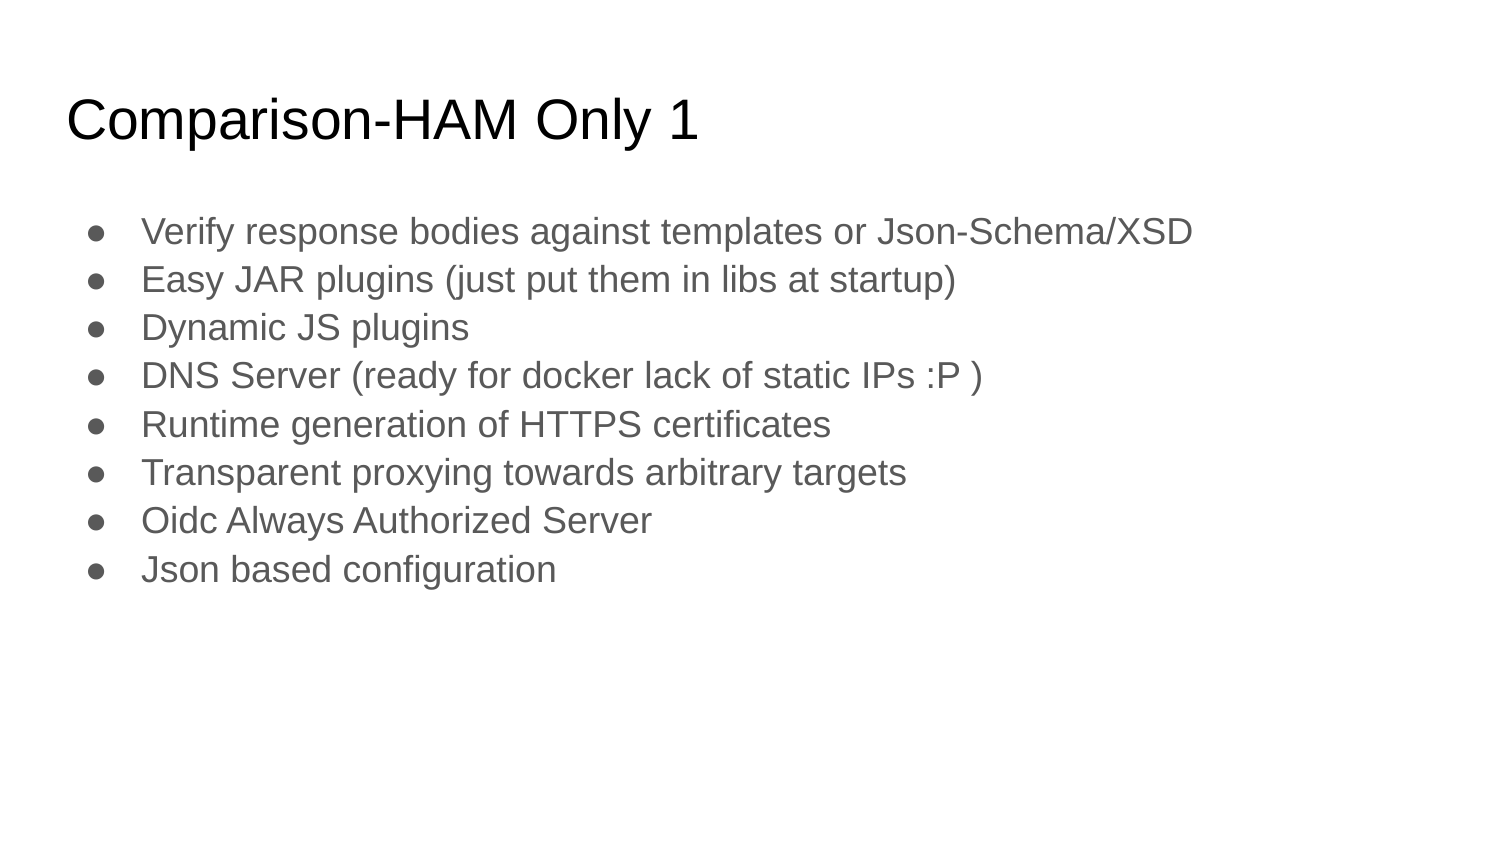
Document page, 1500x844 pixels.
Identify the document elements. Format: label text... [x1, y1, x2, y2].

title Comparison-HAM Only 1 [51, 72, 1449, 167]
list Verify response bodies against templates or Json-Schema/XSD Easy JAR plugins (just put them in libs at startup) Dynamic JS plugins DNS Server (ready for docker lack of static IPs :P ) Runtime generation of HTTPS certificates Transparent proxying towards arbitrary targets Oidc Always Authorized Server Json based configuration [51, 189, 1449, 750]
